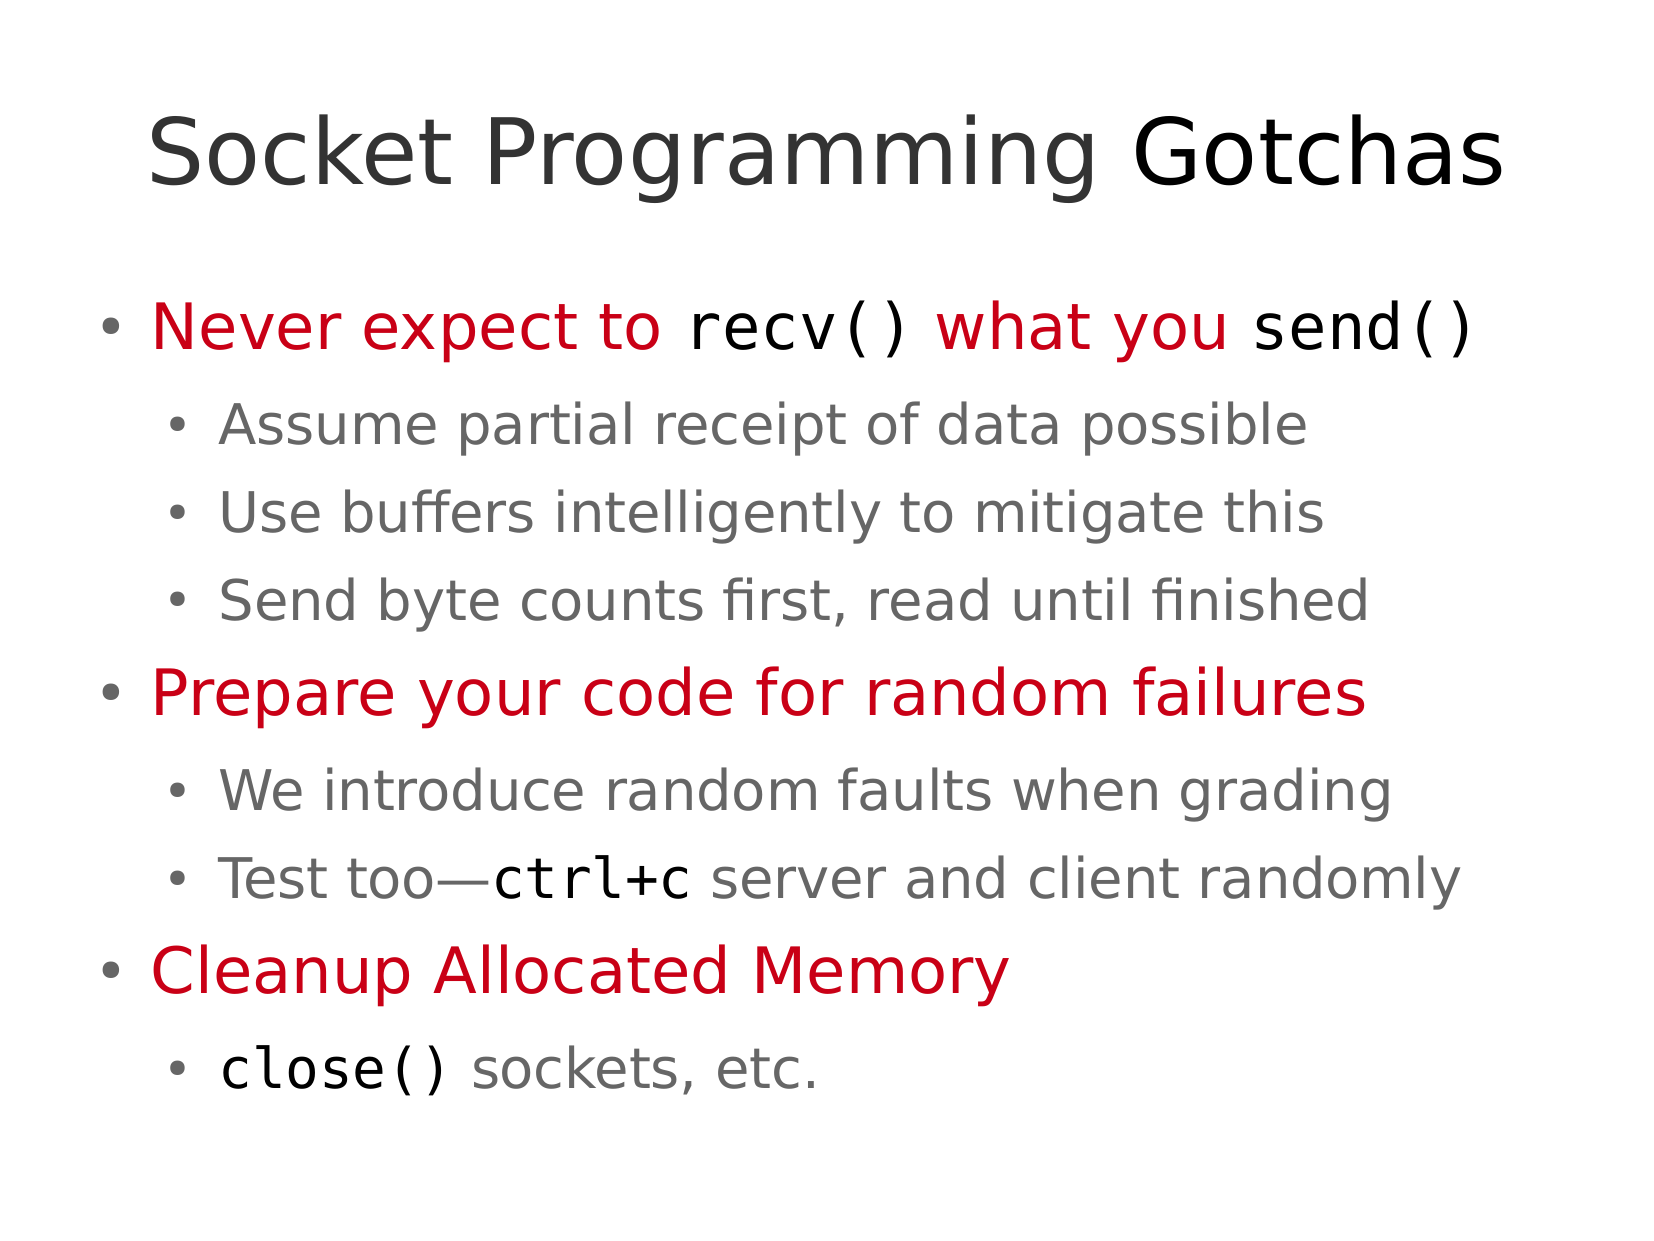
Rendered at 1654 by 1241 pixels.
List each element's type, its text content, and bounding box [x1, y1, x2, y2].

title Socket Programming Gotchas [82, 56, 1571, 250]
list Never expect to recv() what you send() Assume partial receipt of data possible Use buffers intelligently to mitigate this Send byte counts first, read until finished Prepare your code for random failures We introduce random faults when grading Test too—ctrl+c server and client randomly Cleanup Allocated Memory close() sockets, etc. [82, 290, 1571, 1109]
